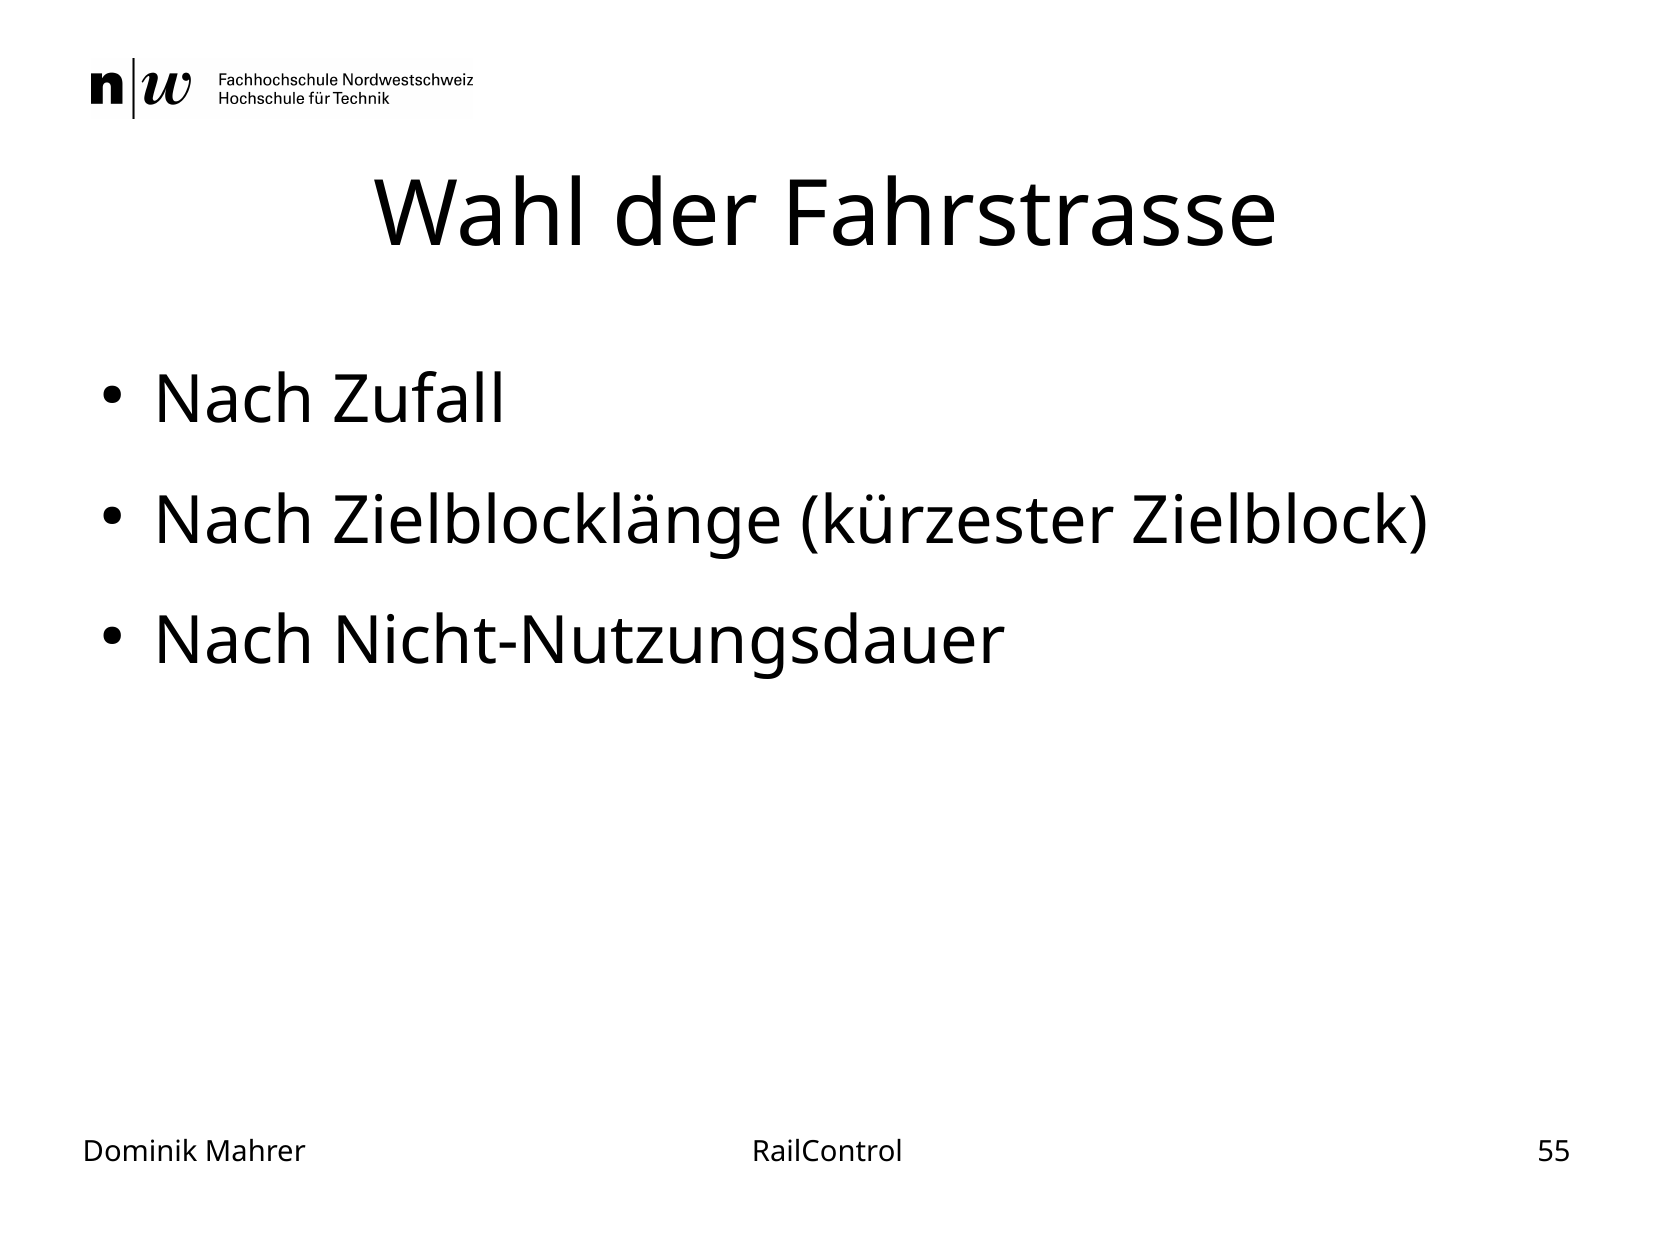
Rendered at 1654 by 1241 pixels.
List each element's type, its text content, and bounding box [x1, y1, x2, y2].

list Nach Zufall Nach Zielblocklänge (kürzester Zielblock) Nach Nicht-Nutzungsdauer [82, 351, 1571, 1063]
picture [91, 58, 473, 119]
title Wahl der Fahrstrasse [82, 153, 1571, 267]
